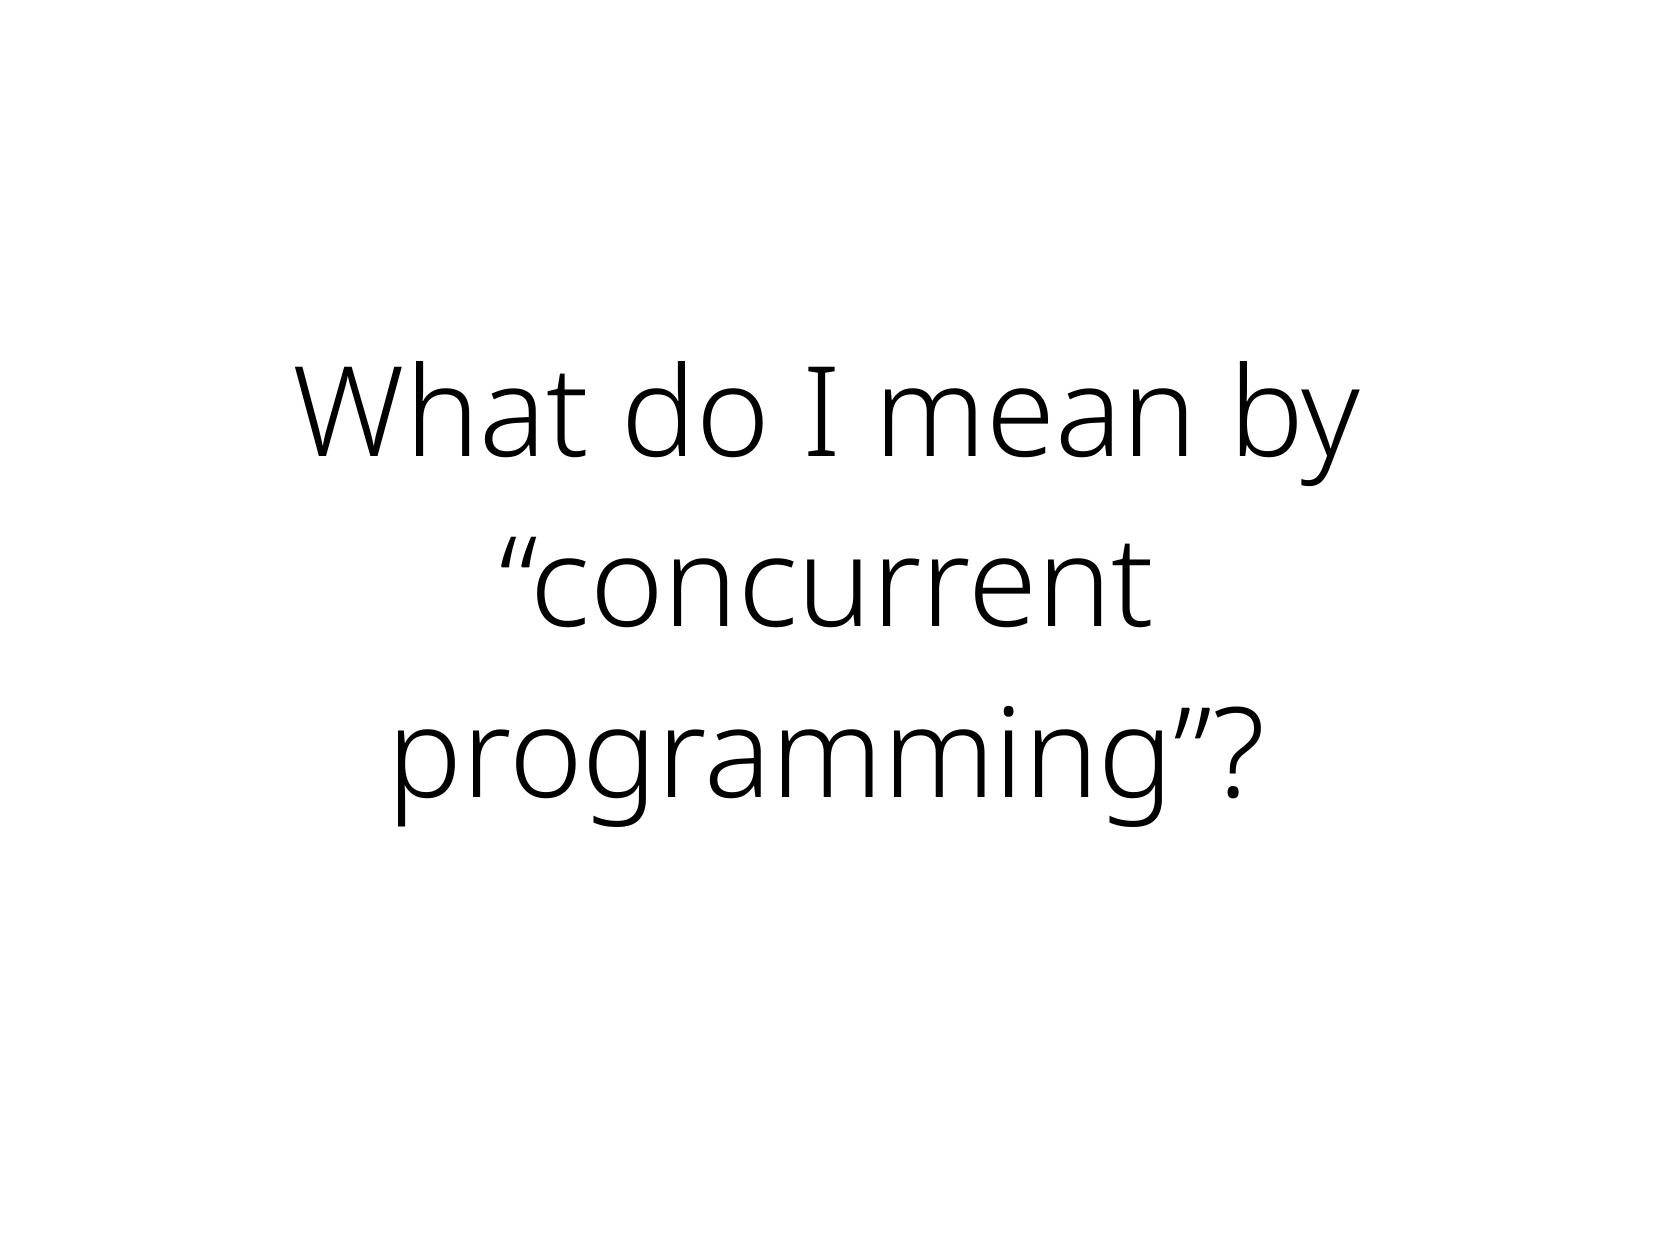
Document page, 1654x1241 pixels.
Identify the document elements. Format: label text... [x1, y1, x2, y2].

title What do I mean by “concurrent programming”? [82, 349, 1571, 807]
